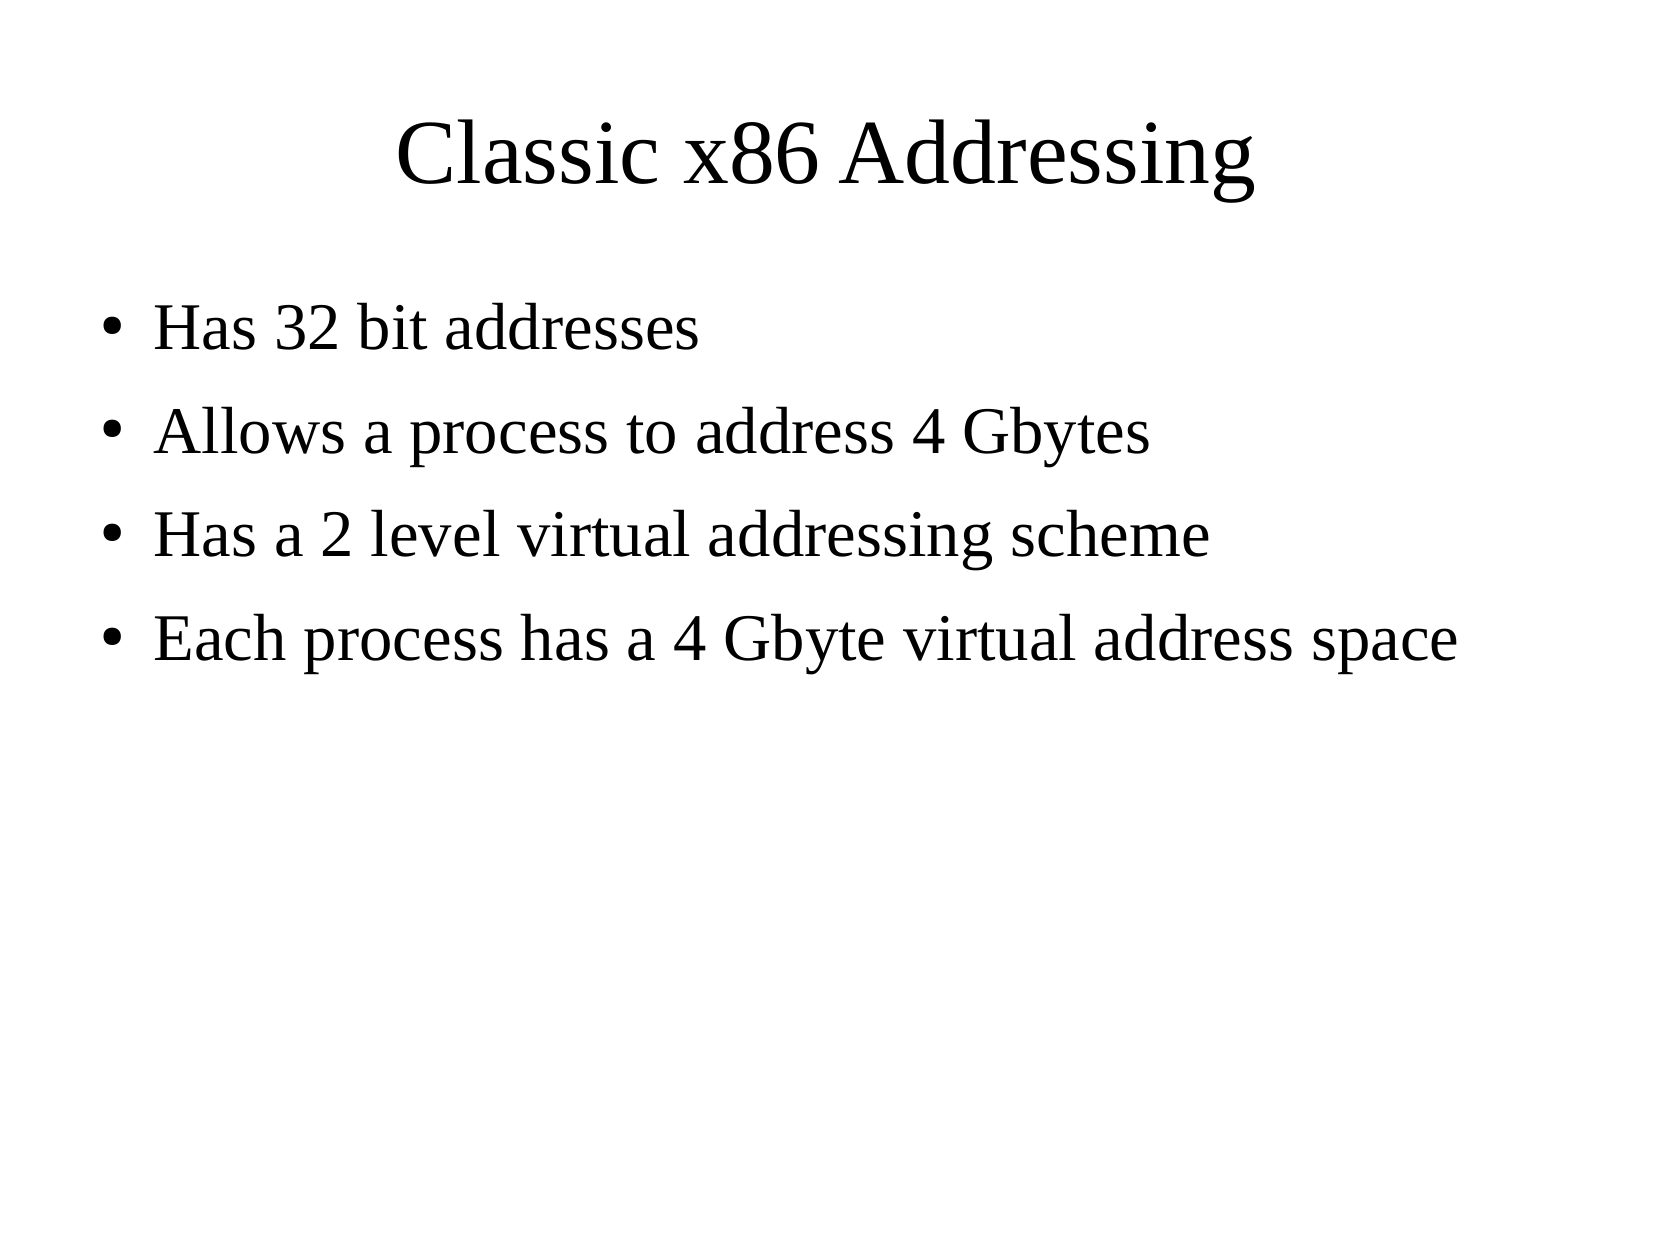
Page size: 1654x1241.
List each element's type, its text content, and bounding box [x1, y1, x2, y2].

list Has 32 bit addresses Allows a process to address 4 Gbytes Has a 2 level virtual addressing scheme Each process has a 4 Gbyte virtual address space [82, 290, 1571, 1010]
title Classic x86 Addressing [82, 49, 1571, 257]
